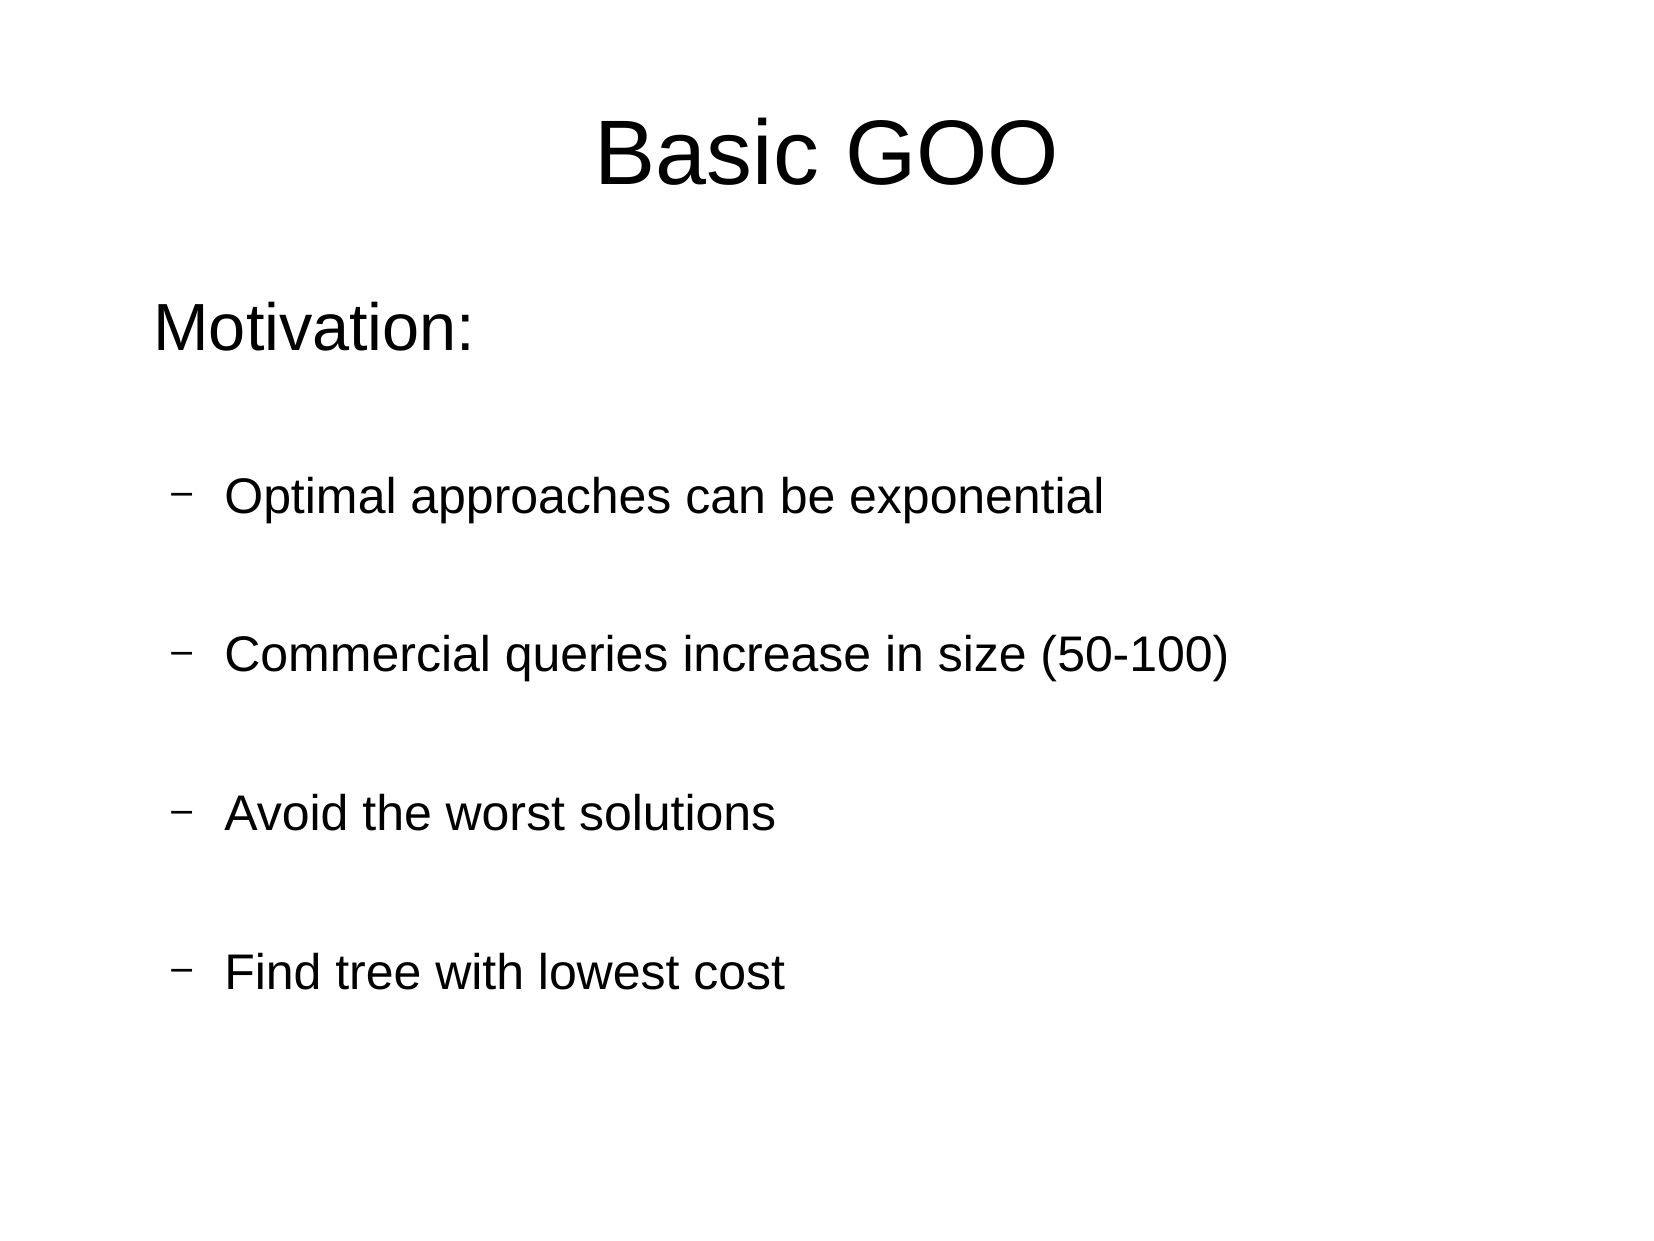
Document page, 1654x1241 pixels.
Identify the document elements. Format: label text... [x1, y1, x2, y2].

list Motivation: Optimal approaches can be exponential Commercial queries increase in size (50-100) Avoid the worst solutions Find tree with lowest cost [82, 290, 1571, 1010]
title Basic GOO [82, 49, 1571, 257]
